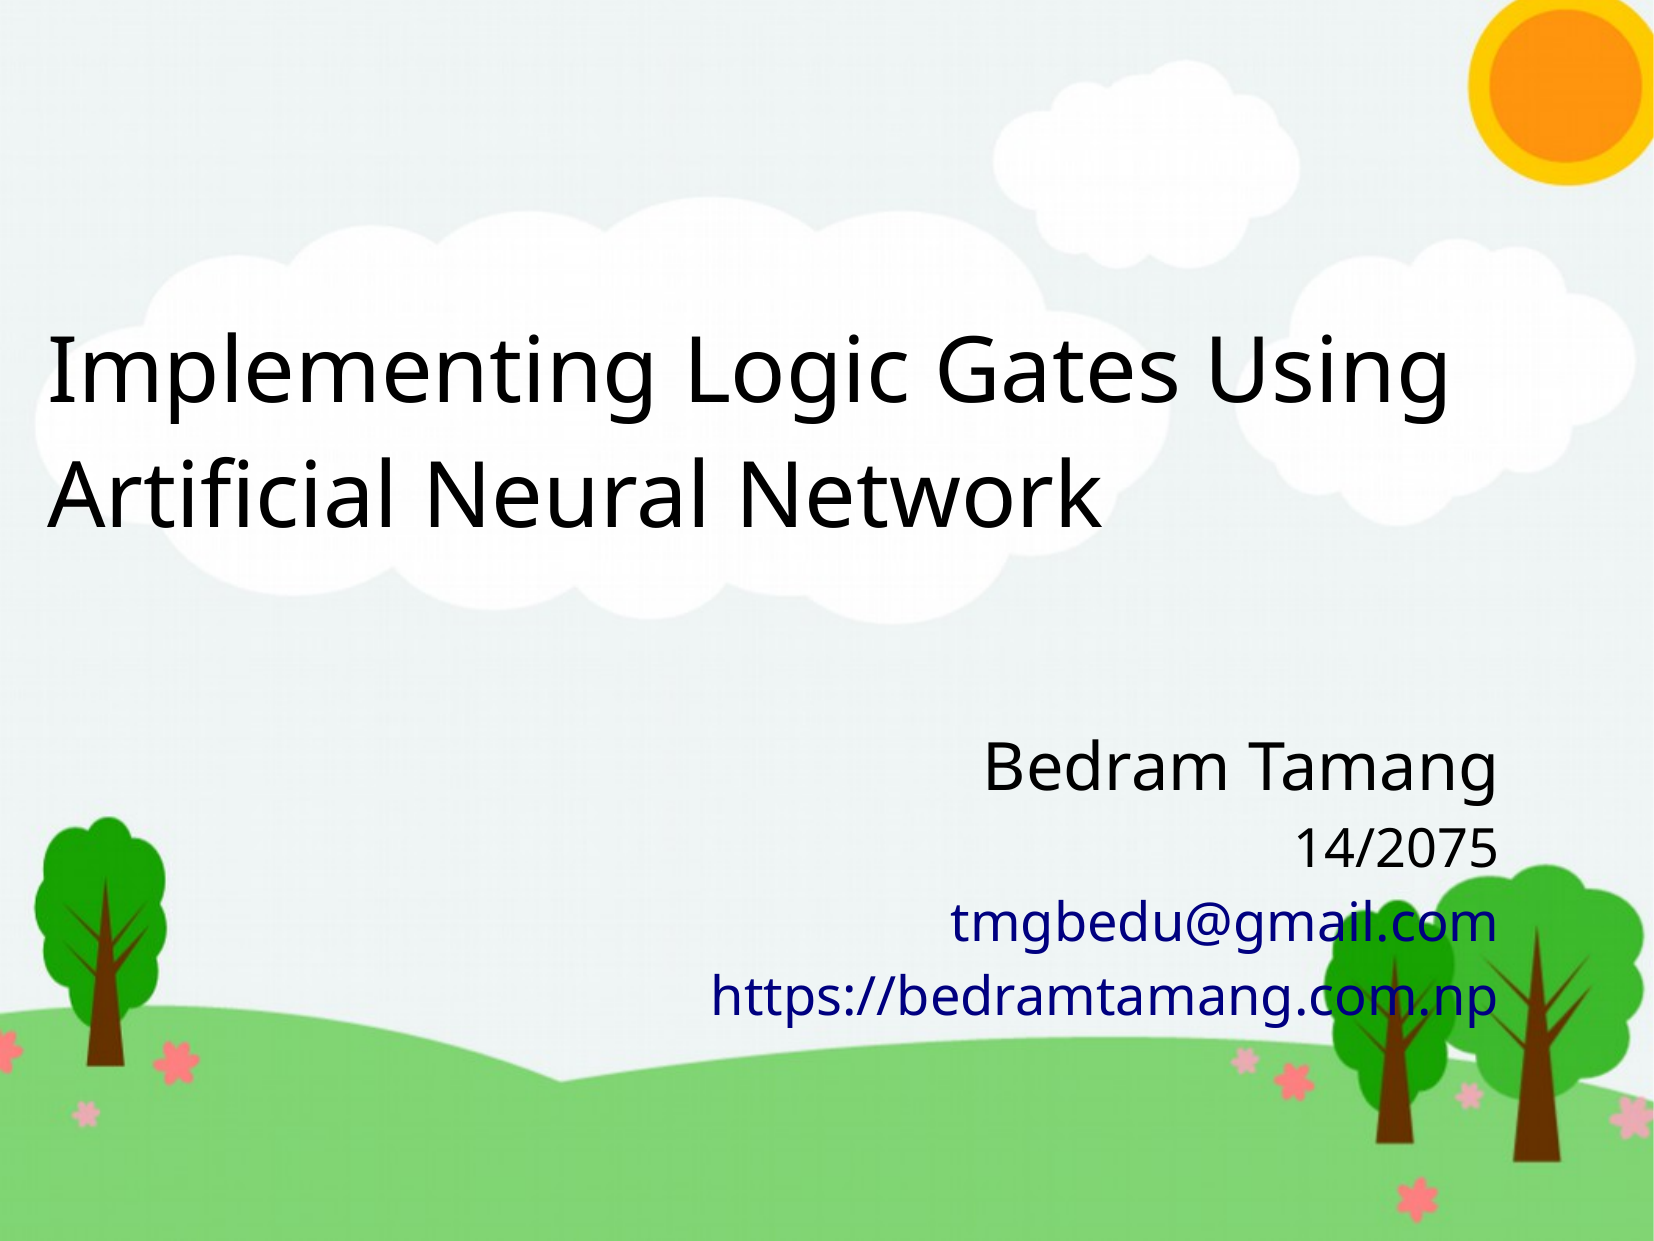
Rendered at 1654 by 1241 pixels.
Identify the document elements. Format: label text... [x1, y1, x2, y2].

subtitle Bedram Tamang 14/2075 tmgbedu@gmail.com https://bedramtamang.com.np [649, 714, 1501, 1111]
picture [0, 0, 1654, 1241]
title Implementing Logic Gates Using Artificial Neural Network [47, 283, 1512, 577]
